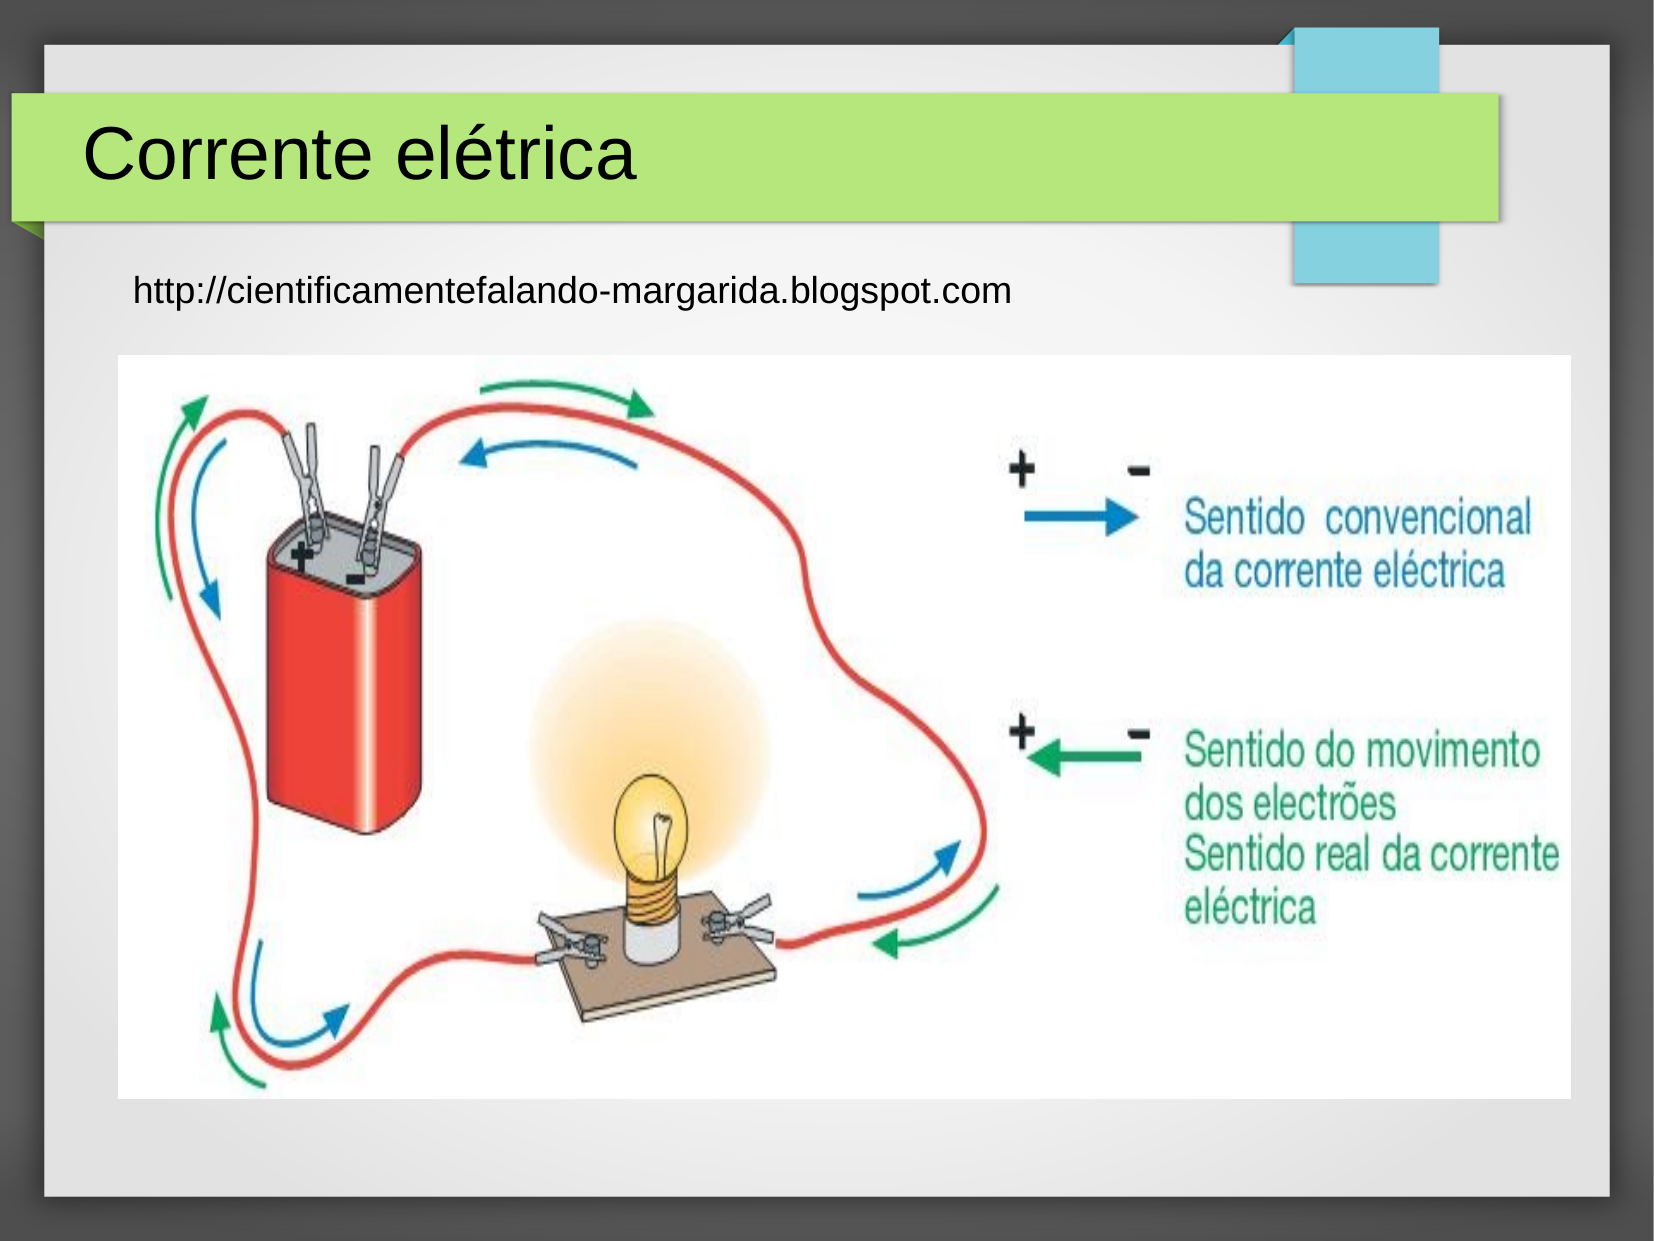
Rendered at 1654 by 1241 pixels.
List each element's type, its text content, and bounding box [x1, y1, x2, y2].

title Corrente elétrica [82, 94, 1264, 213]
text_box http://cientificamentefalando-margarida.blogspot.com [118, 262, 1028, 319]
picture [0, 0, 1654, 1241]
